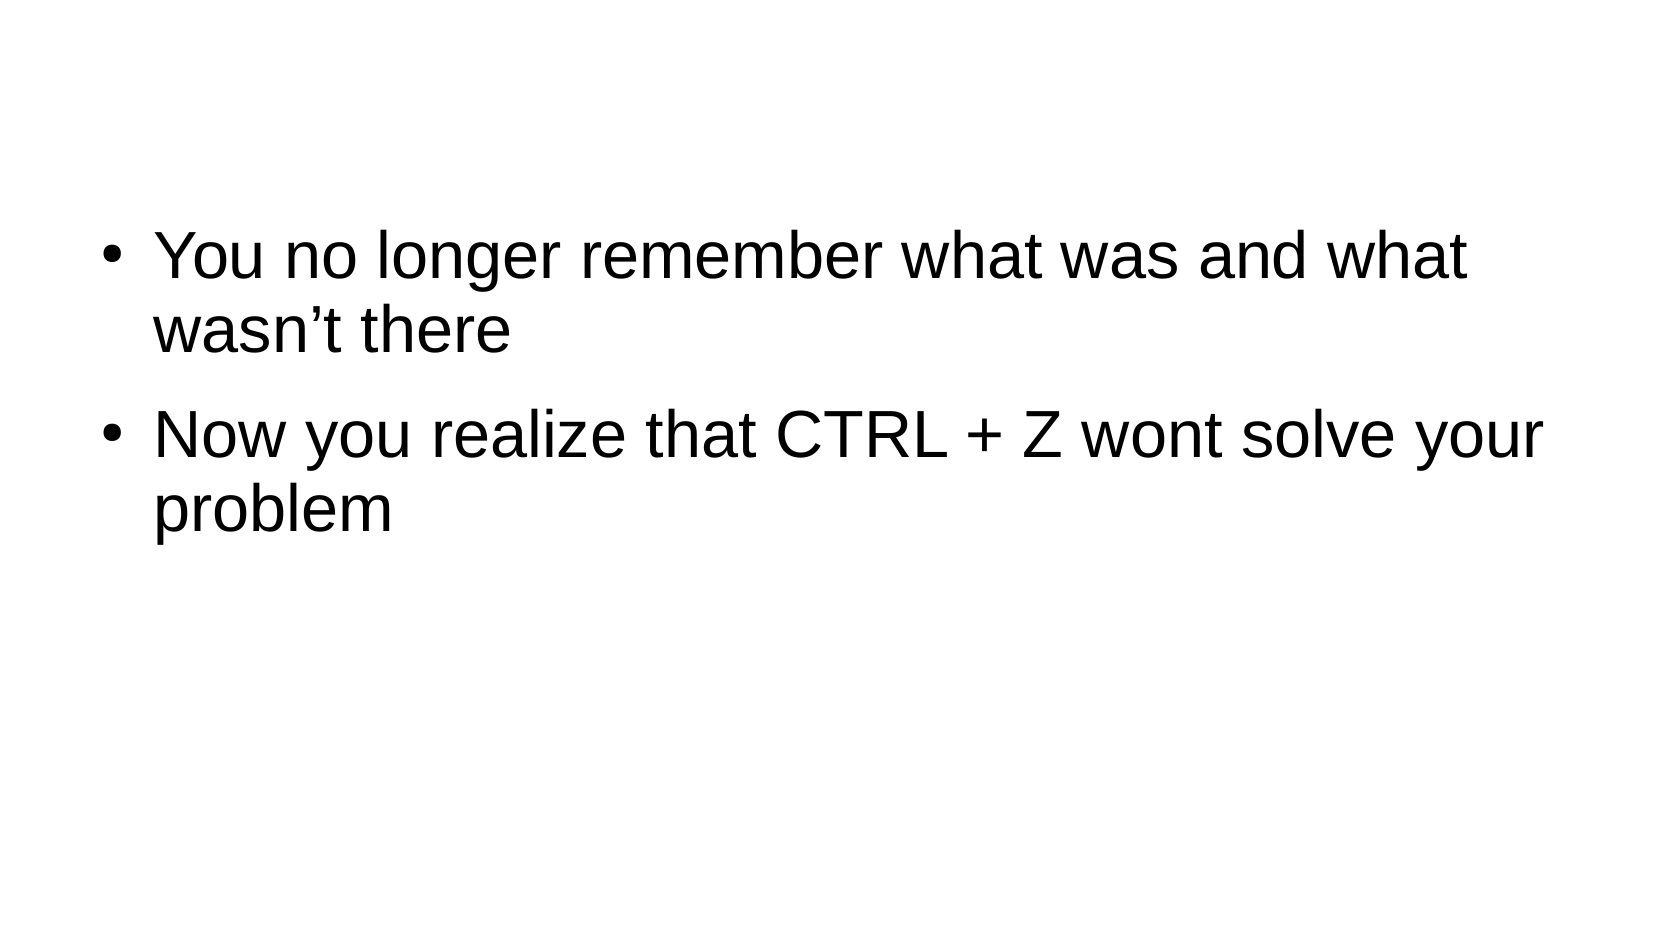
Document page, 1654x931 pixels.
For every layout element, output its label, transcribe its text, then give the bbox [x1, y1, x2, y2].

list You no longer remember what was and what wasn’t there Now you realize that CTRL + Z wont solve your problem [82, 217, 1571, 758]
